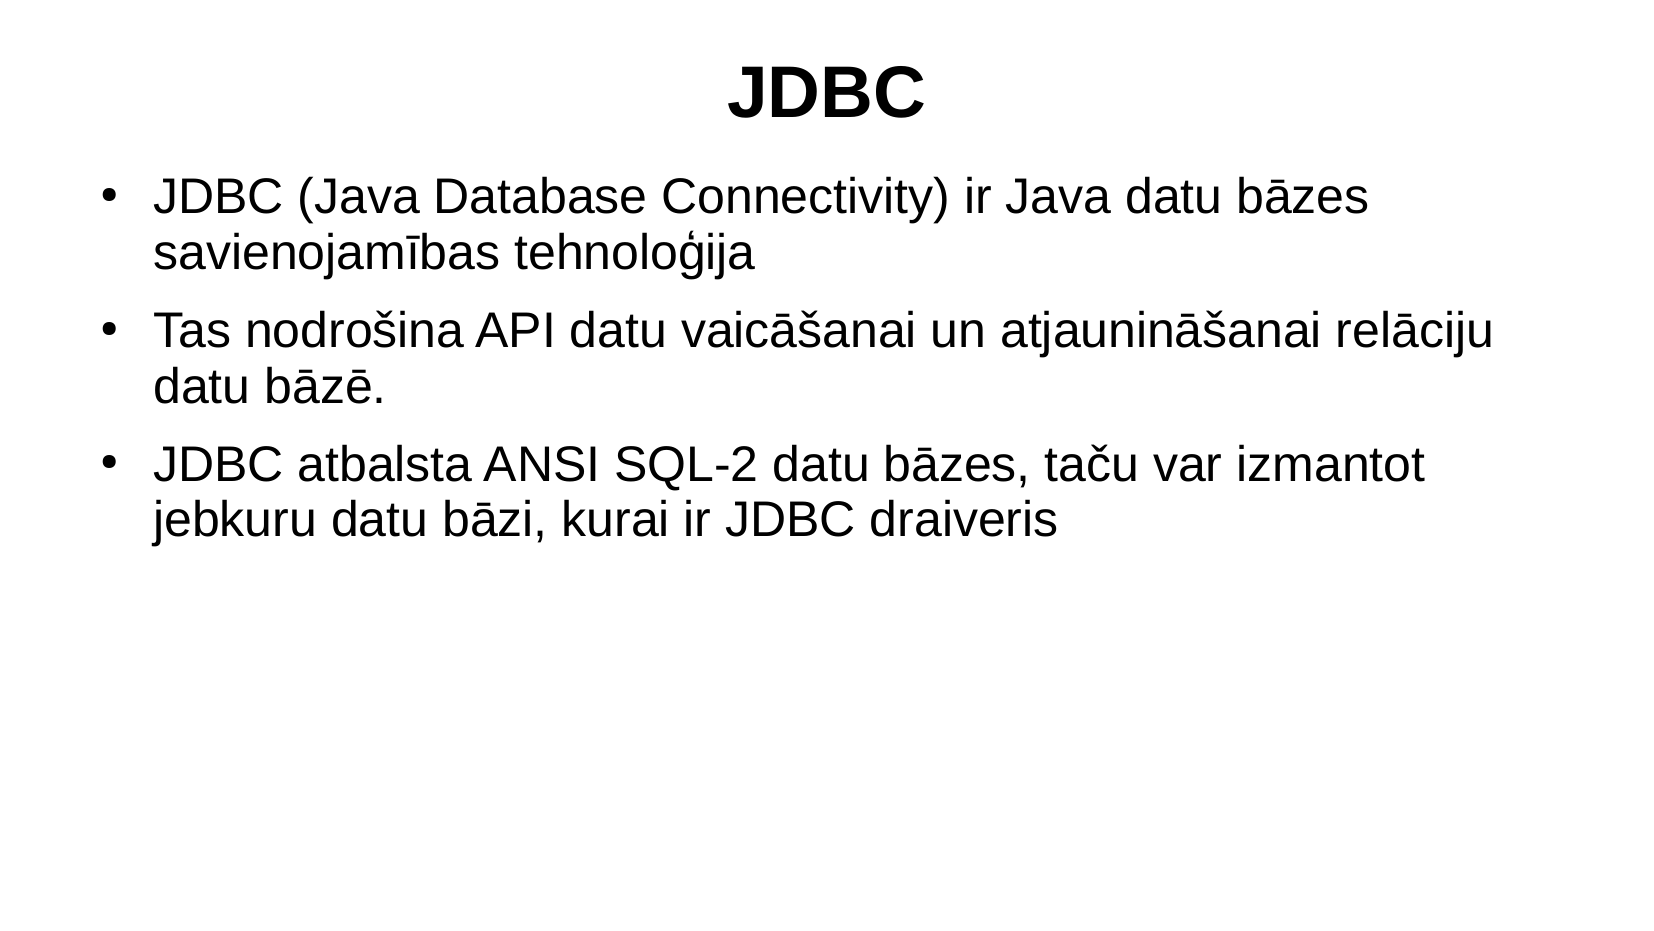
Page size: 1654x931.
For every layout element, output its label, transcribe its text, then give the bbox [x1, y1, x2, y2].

title JDBC [82, 37, 1571, 147]
list JDBC (Java Database Connectivity) ir Java datu bāzes savienojamības tehnoloģija Tas nodrošina API datu vaicāšanai un atjaunināšanai relāciju datu bāzē. JDBC atbalsta ANSI SQL-2 datu bāzes, taču var izmantot jebkuru datu bāzi, kurai ir JDBC draiveris [82, 168, 1538, 889]
